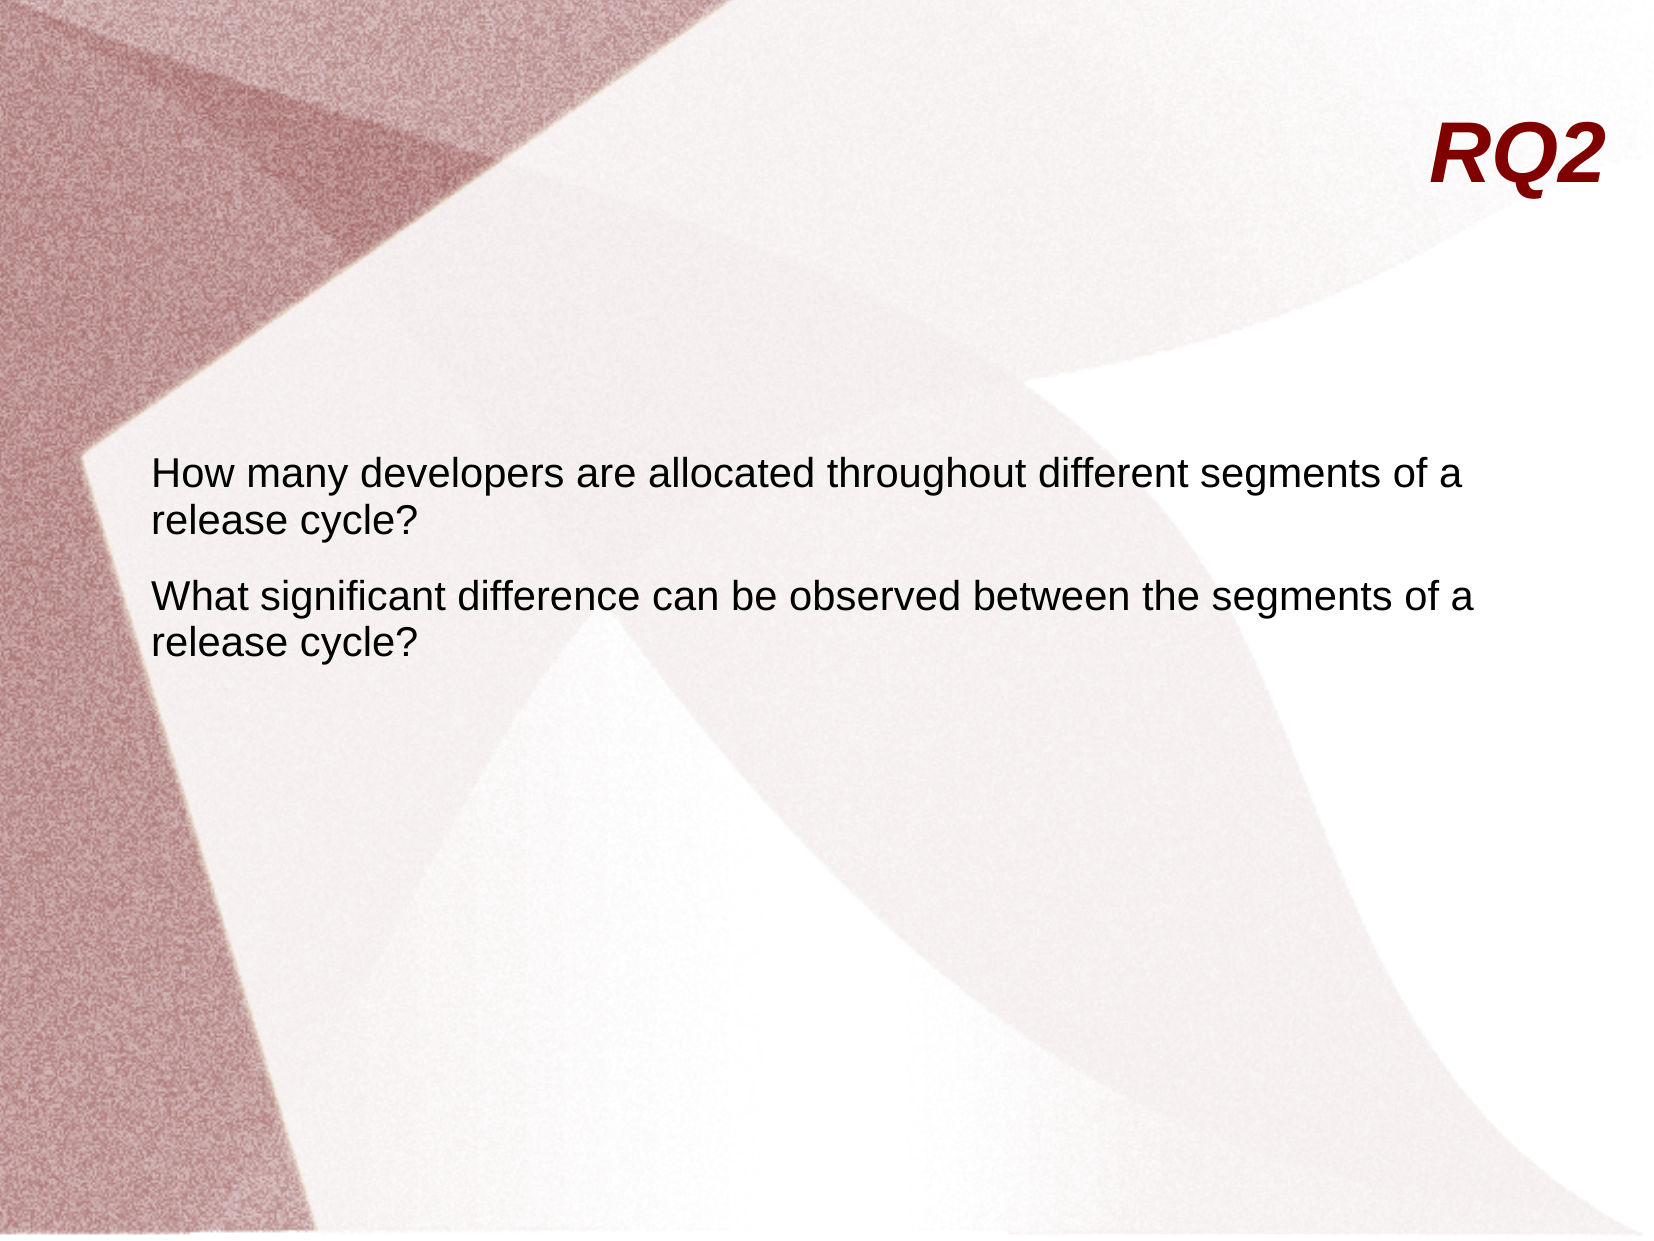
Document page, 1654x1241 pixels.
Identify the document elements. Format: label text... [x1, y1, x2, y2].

title RQ2 [596, 49, 1607, 257]
picture [0, 0, 1654, 1241]
list How many developers are allocated throughout different segments of a release cycle? What significant difference can be observed between the segments of a release cycle? [80, 450, 1584, 676]
